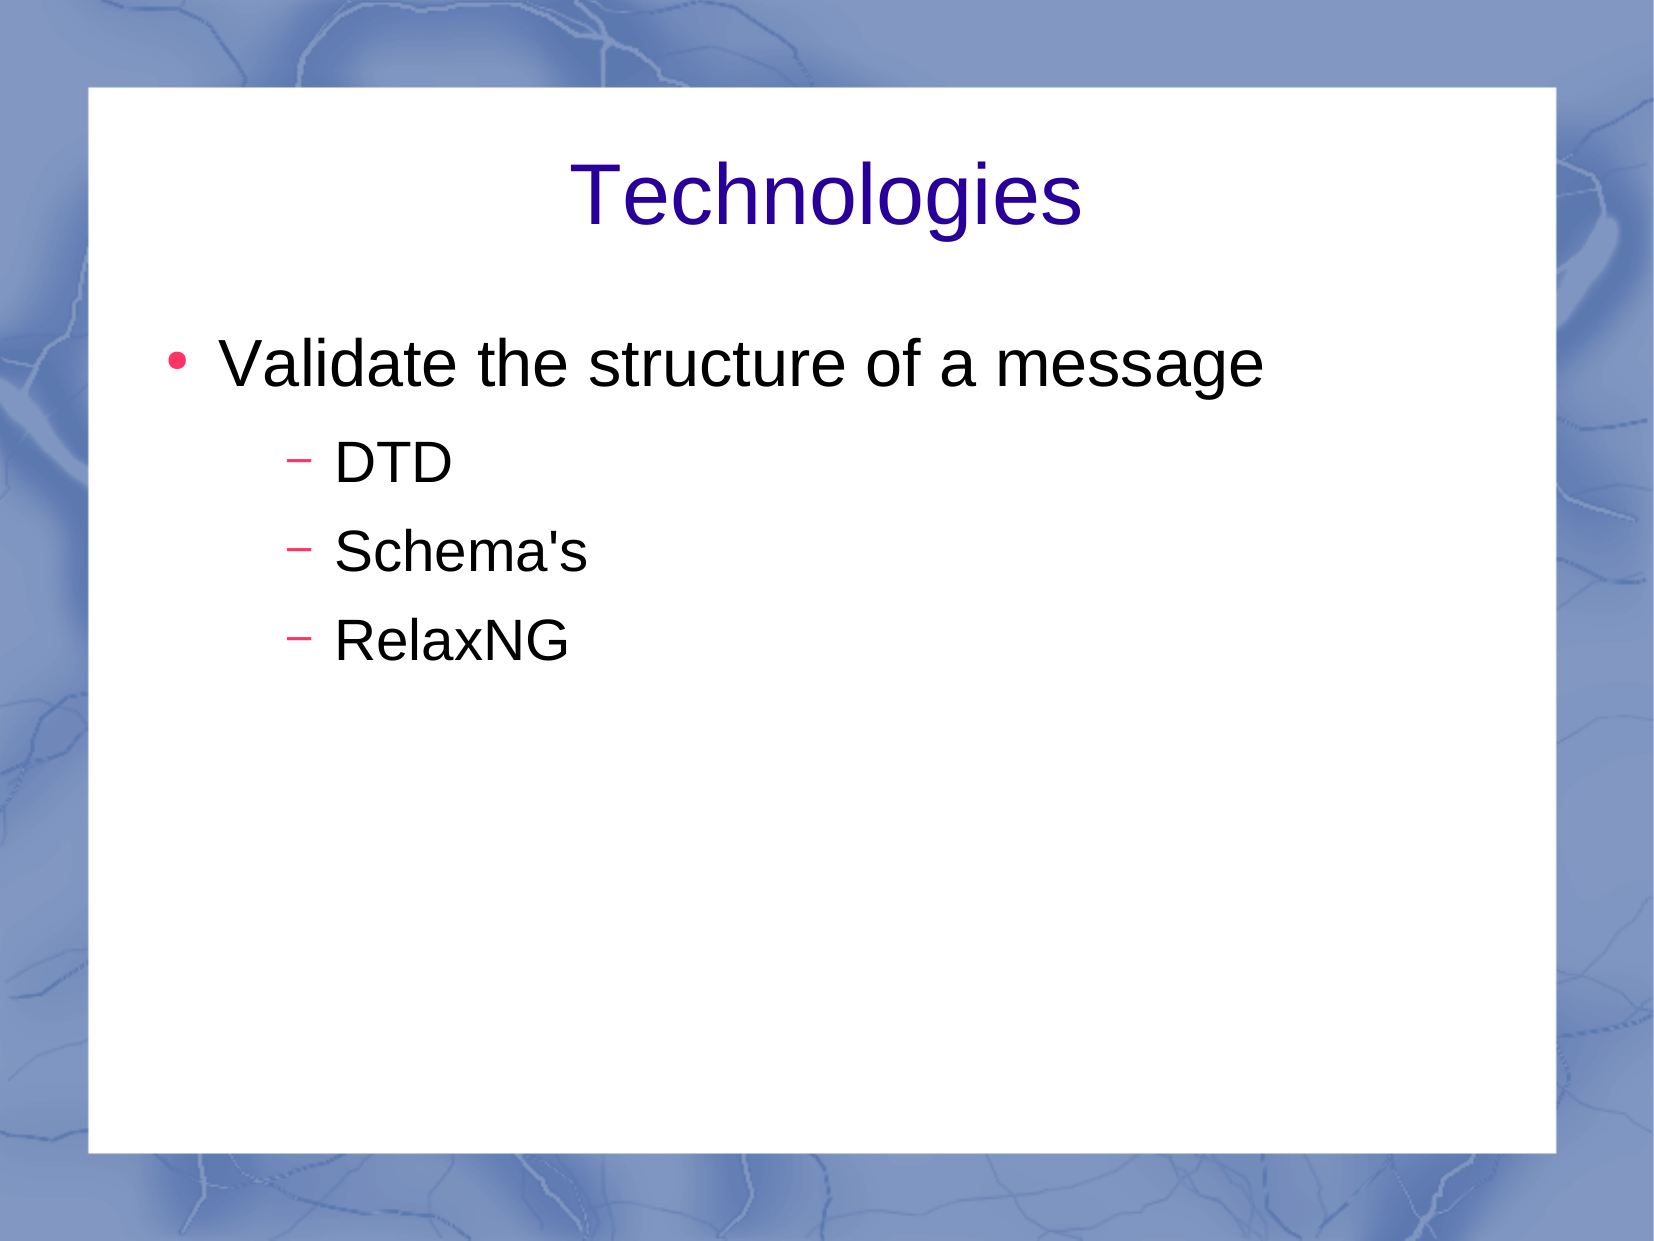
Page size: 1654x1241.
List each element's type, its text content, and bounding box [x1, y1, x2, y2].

picture [0, 0, 1654, 1241]
list Validate the structure of a message DTD Schema's RelaxNG [147, 325, 1506, 1232]
title Technologies [118, 90, 1536, 298]
